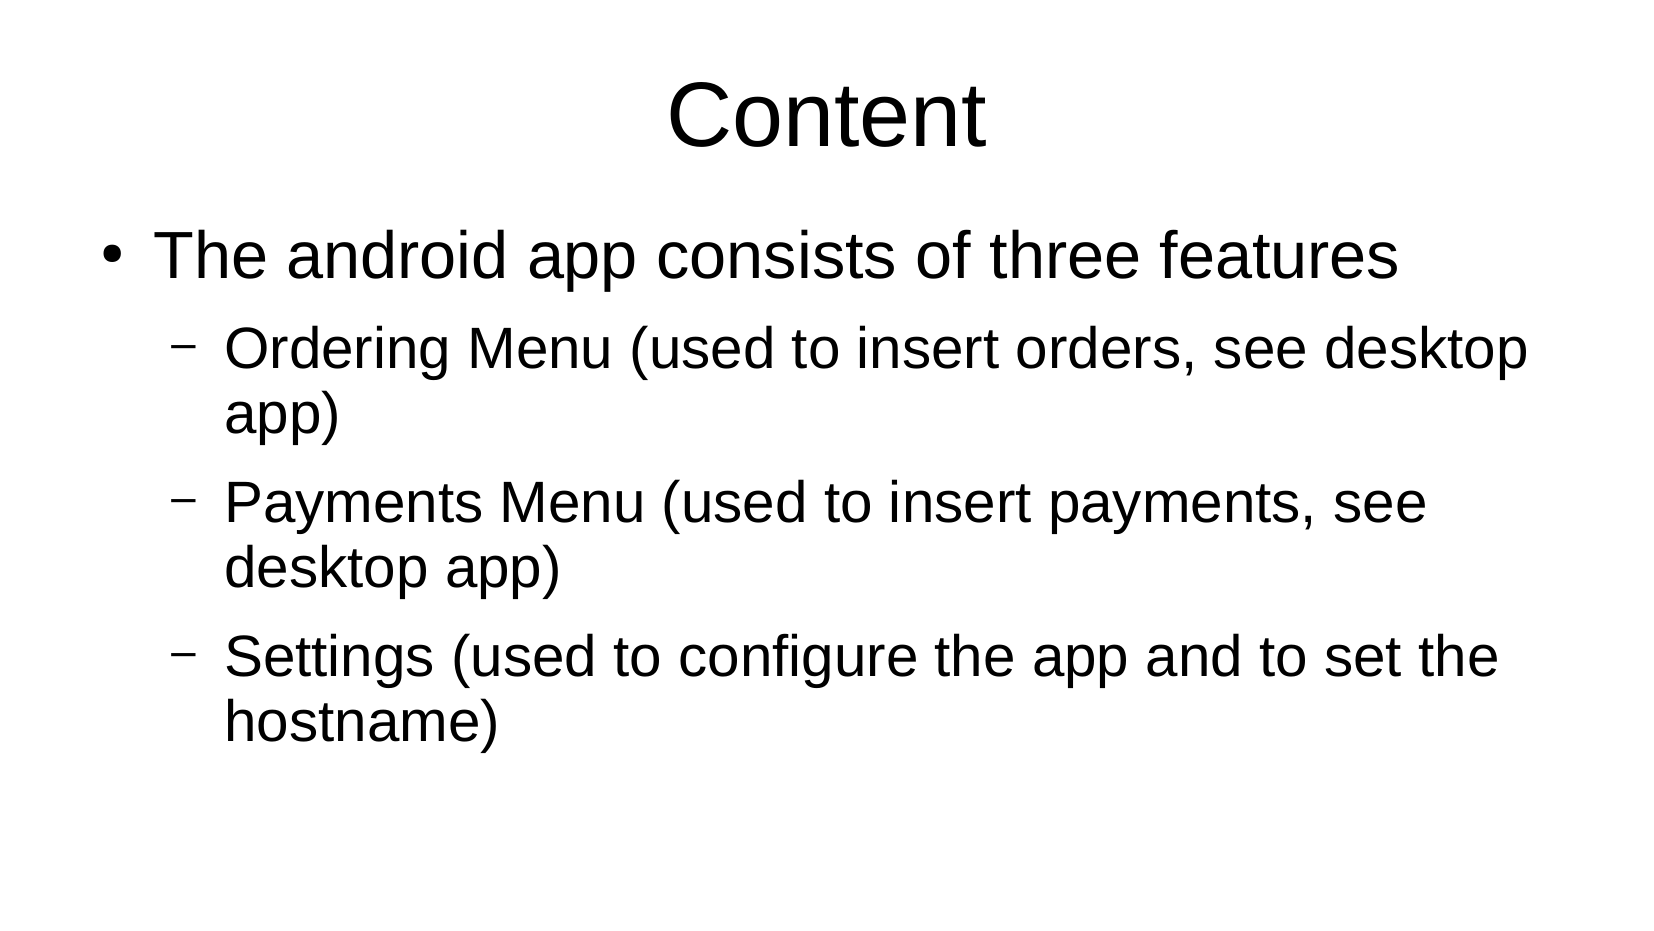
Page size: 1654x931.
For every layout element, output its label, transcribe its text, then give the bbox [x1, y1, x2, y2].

title Content [82, 37, 1571, 193]
list The android app consists of three features Ordering Menu (used to insert orders, see desktop app) Payments Menu (used to insert payments, see desktop app) Settings (used to configure the app and to set the hostname) [82, 217, 1571, 758]
